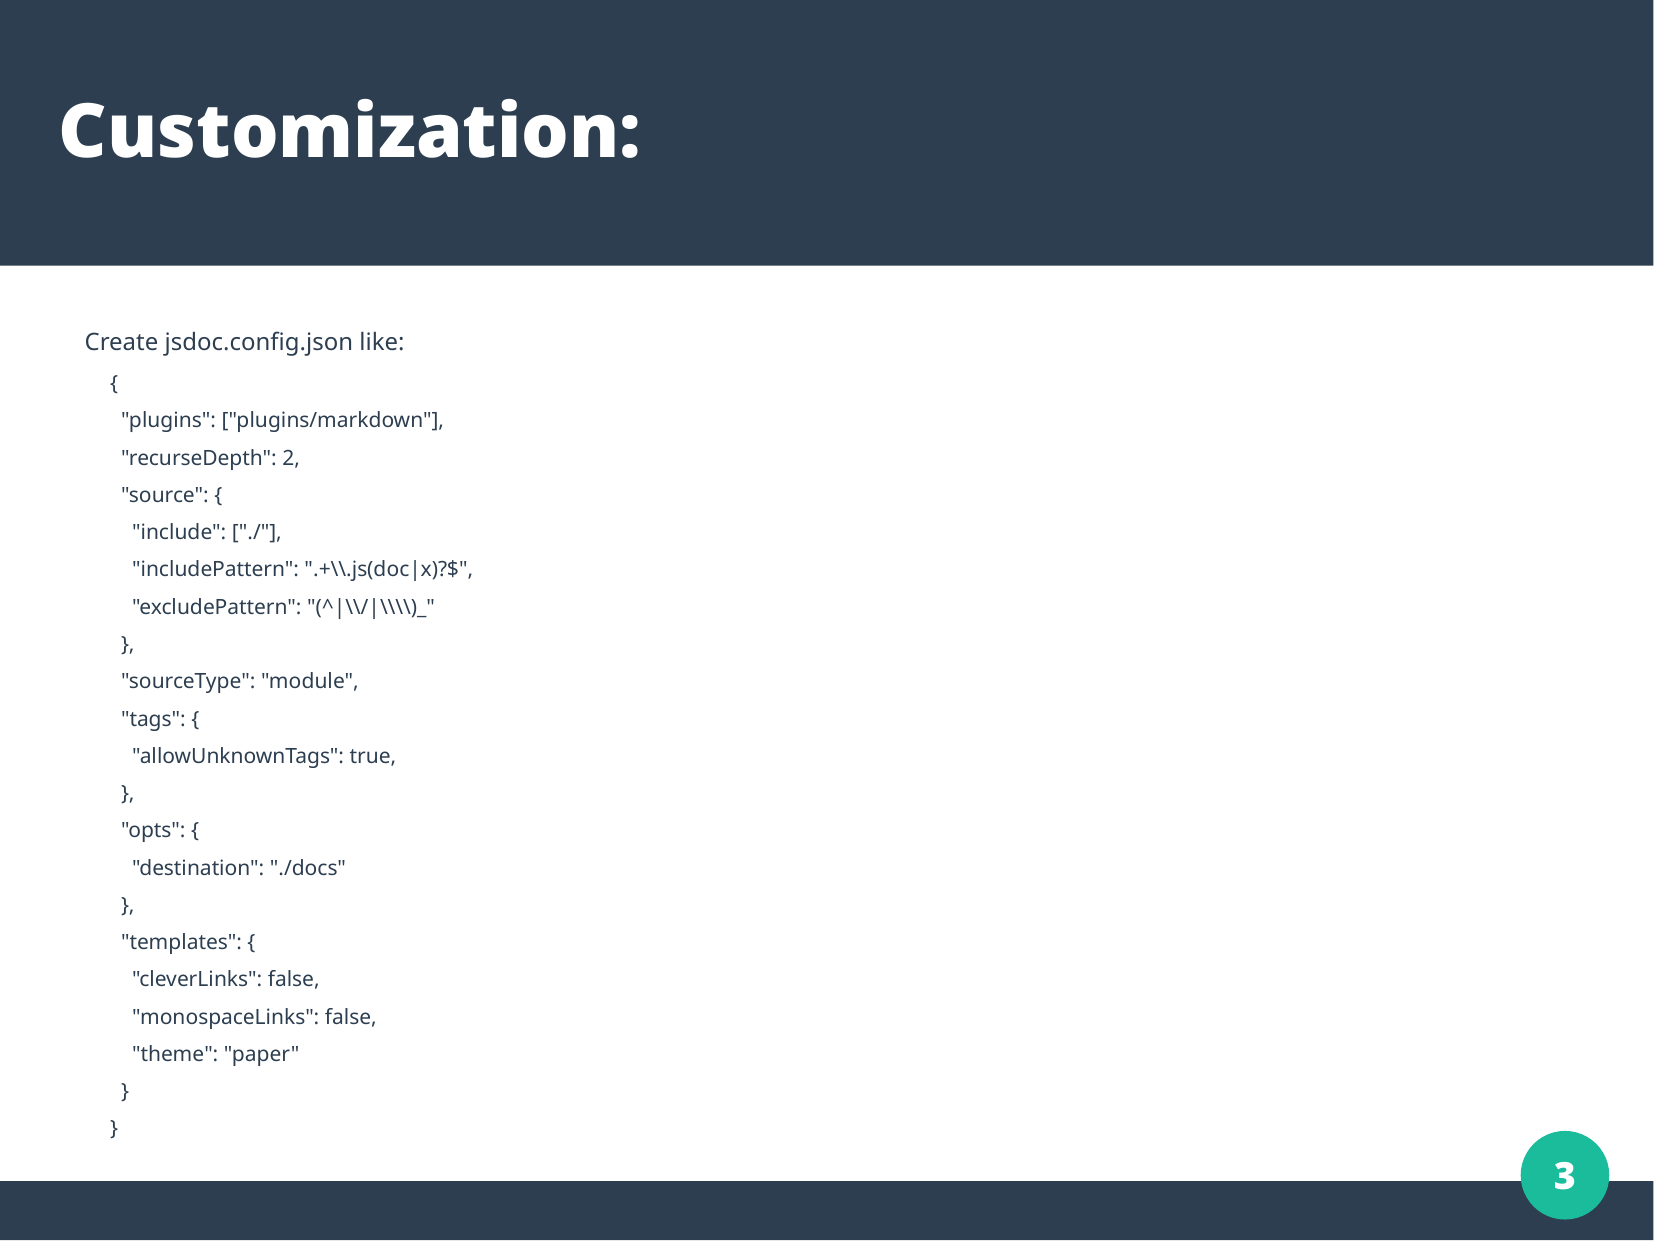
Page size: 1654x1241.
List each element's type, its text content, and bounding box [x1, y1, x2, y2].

title Customization: [59, 49, 1595, 207]
list Create jsdoc.config.json like: { "plugins": ["plugins/markdown"], "recurseDepth": 2, "source": { "include": ["./"], "includePattern": ".+\\.js(doc|x)?$", "excludePattern": "(^|\\/|\\\\)_" }, "sourceType": "module", "tags": { "allowUnknownTags": true, }, "opts": { "destination": "./docs" }, "templates": { "cleverLinks": false, "monospaceLinks": false, "theme": "paper" } } [59, 324, 1595, 1152]
